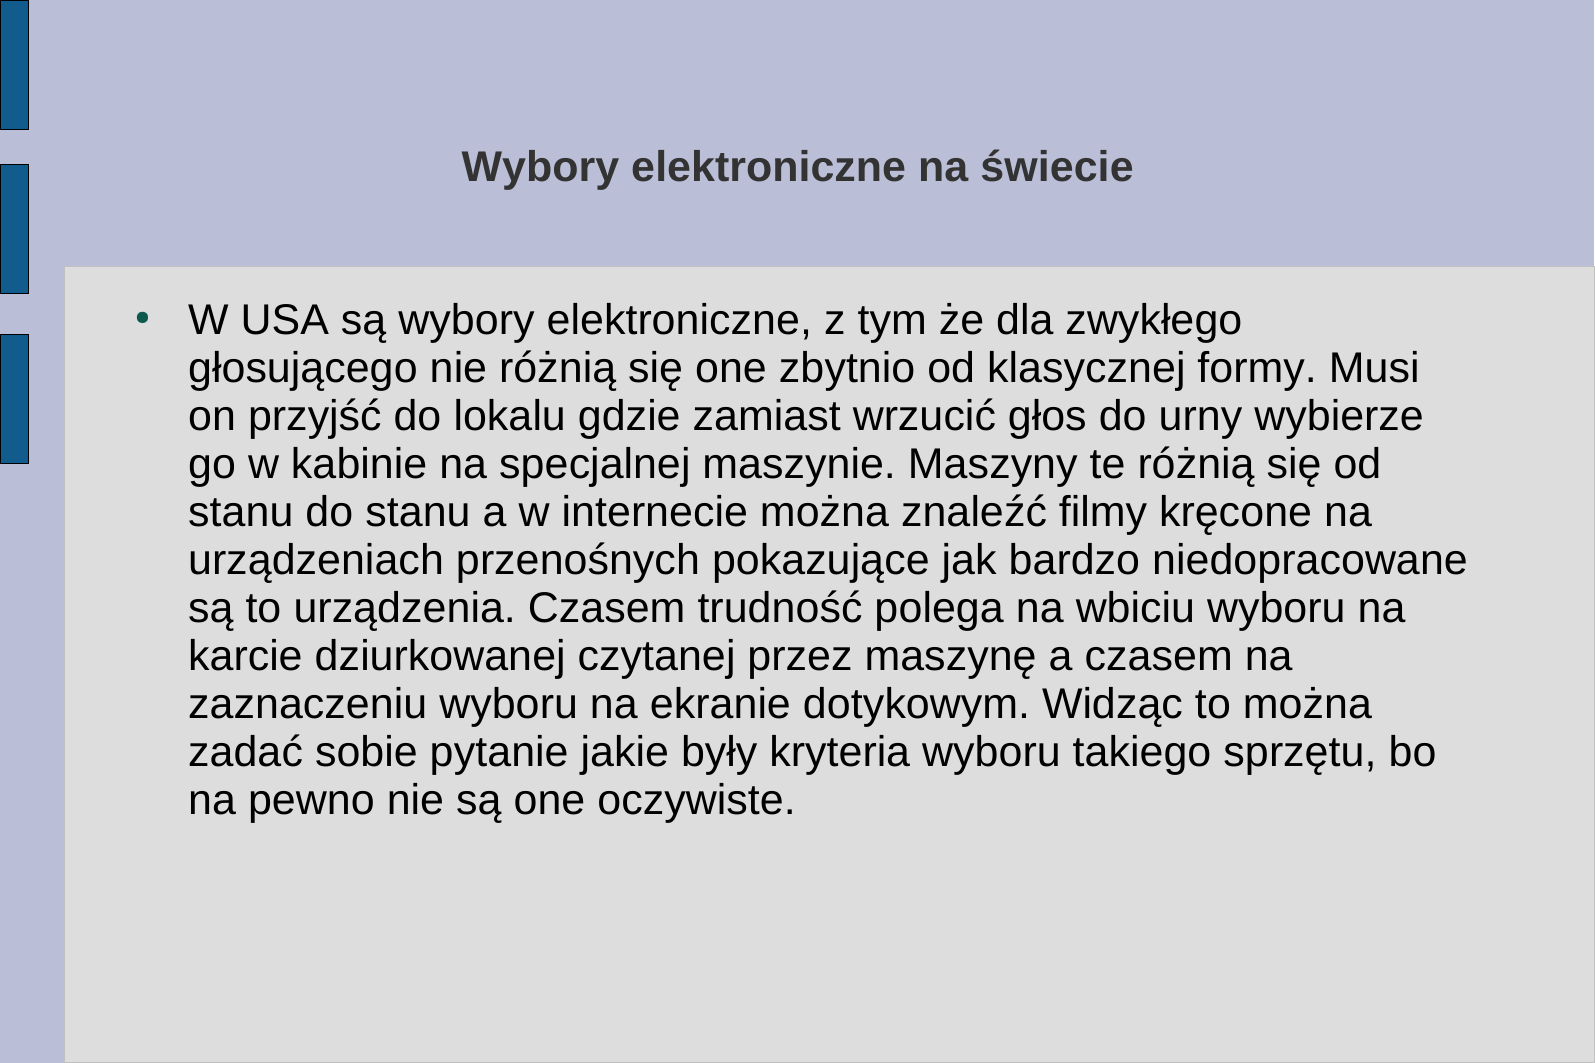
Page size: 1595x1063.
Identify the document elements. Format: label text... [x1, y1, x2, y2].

list W USA są wybory elektroniczne, z tym że dla zwykłego głosującego nie różnią się one zbytnio od klasycznej formy. Musi on przyjść do lokalu gdzie zamiast wrzucić głos do urny wybierze go w kabinie na specjalnej maszynie. Maszyny te różnią się od stanu do stanu a w internecie można znaleźć filmy kręcone na urządzeniach przenośnych pokazujące jak bardzo niedopracowane są to urządzenia. Czasem trudność polega na wbiciu wyboru na karcie dziurkowanej czytanej przez maszynę a czasem na zaznaczeniu wyboru na ekranie dotykowym. Widząc to można zadać sobie pytanie jakie były kryteria wyboru takiego sprzętu, bo na pewno nie są one oczywiste. [117, 295, 1479, 966]
title Wybory elektroniczne na świecie [117, 78, 1479, 256]
